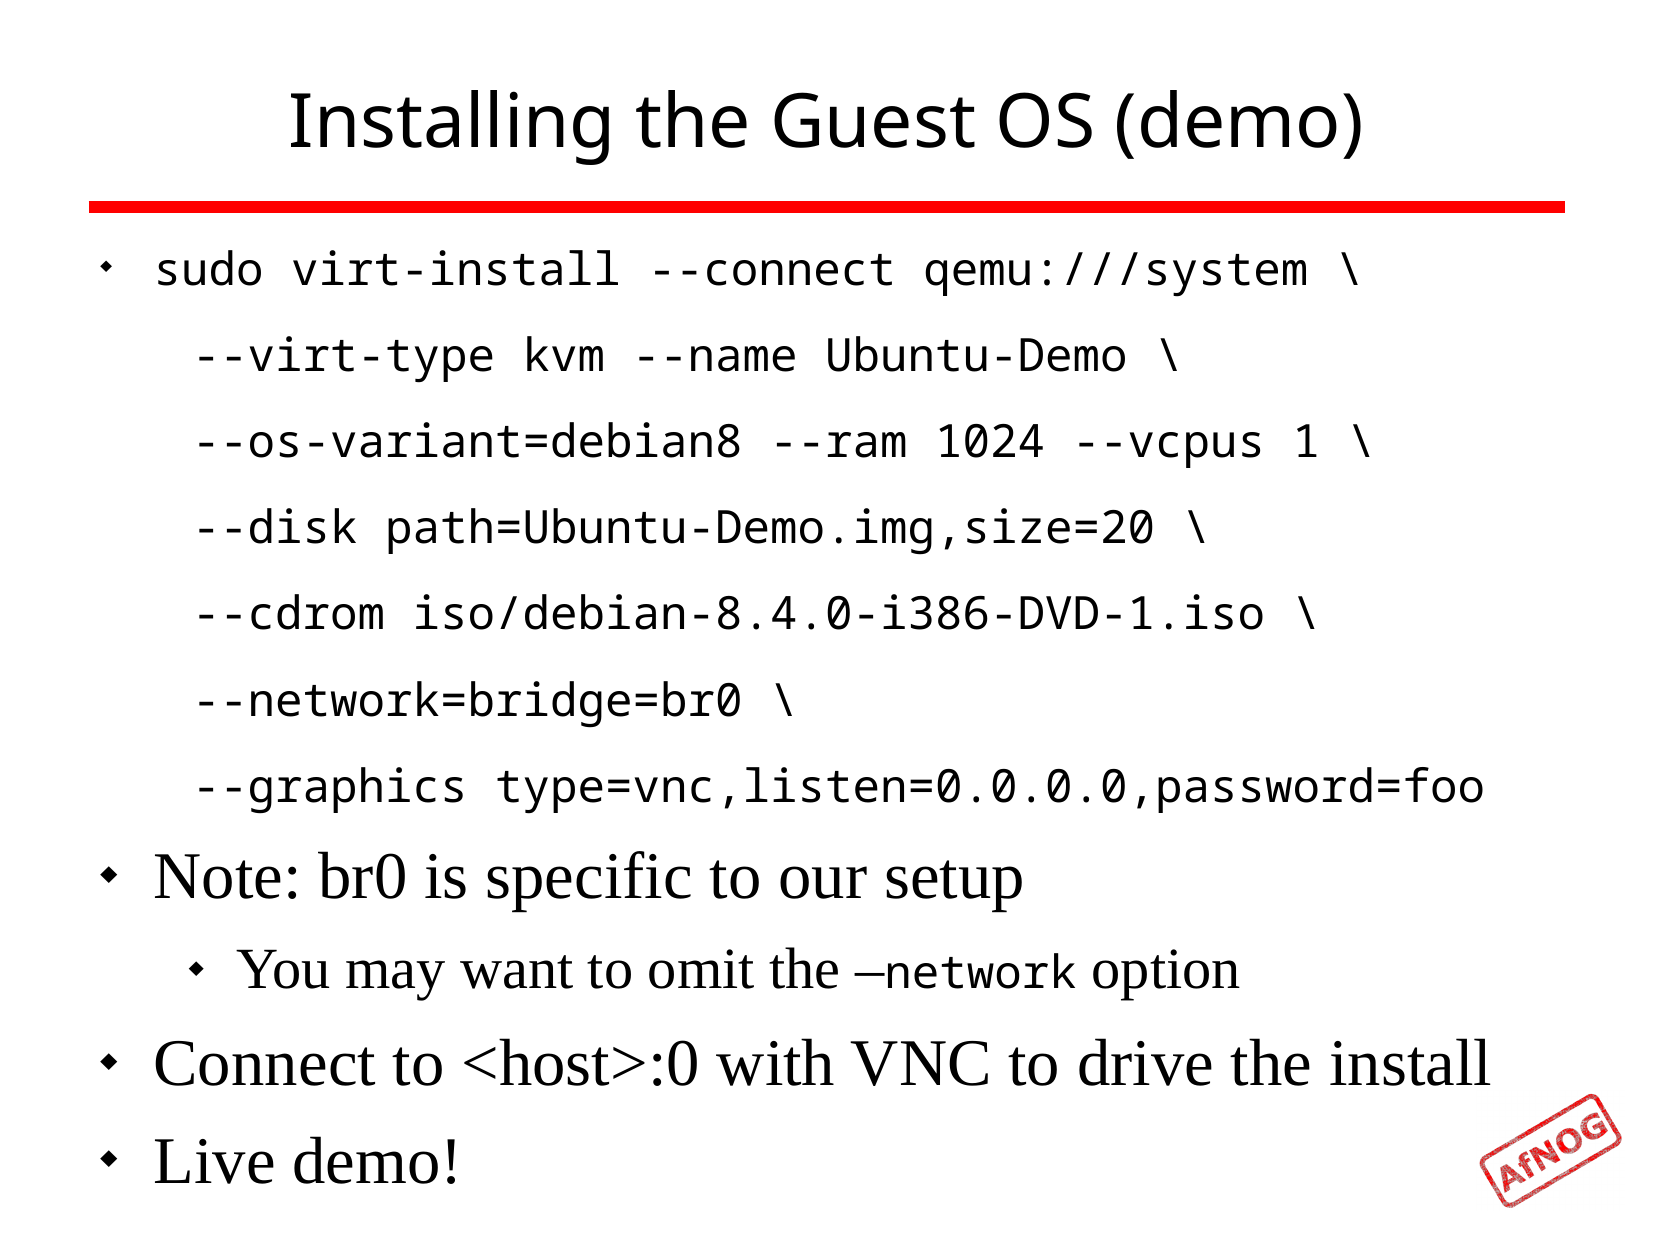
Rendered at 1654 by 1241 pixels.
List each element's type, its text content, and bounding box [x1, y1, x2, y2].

picture [1476, 1090, 1625, 1211]
title Installing the Guest OS (demo) [82, 29, 1571, 207]
list sudo virt-install --connect qemu:///system \ --virt-type kvm --name Ubuntu-Demo \ --os-variant=debian8 --ram 1024 --vcpus 1 \ --disk path=Ubuntu-Demo.img,size=20 \ --cdrom iso/debian-8.4.0-i386-DVD-1.iso \ --network=bridge=br0 \ --graphics type=vnc,listen=0.0.0.0,password=foo Note: br0 is specific to our setup You may want to omit the –network option Connect to <host>:0 with VNC to drive the install Live demo! [82, 236, 1571, 1120]
